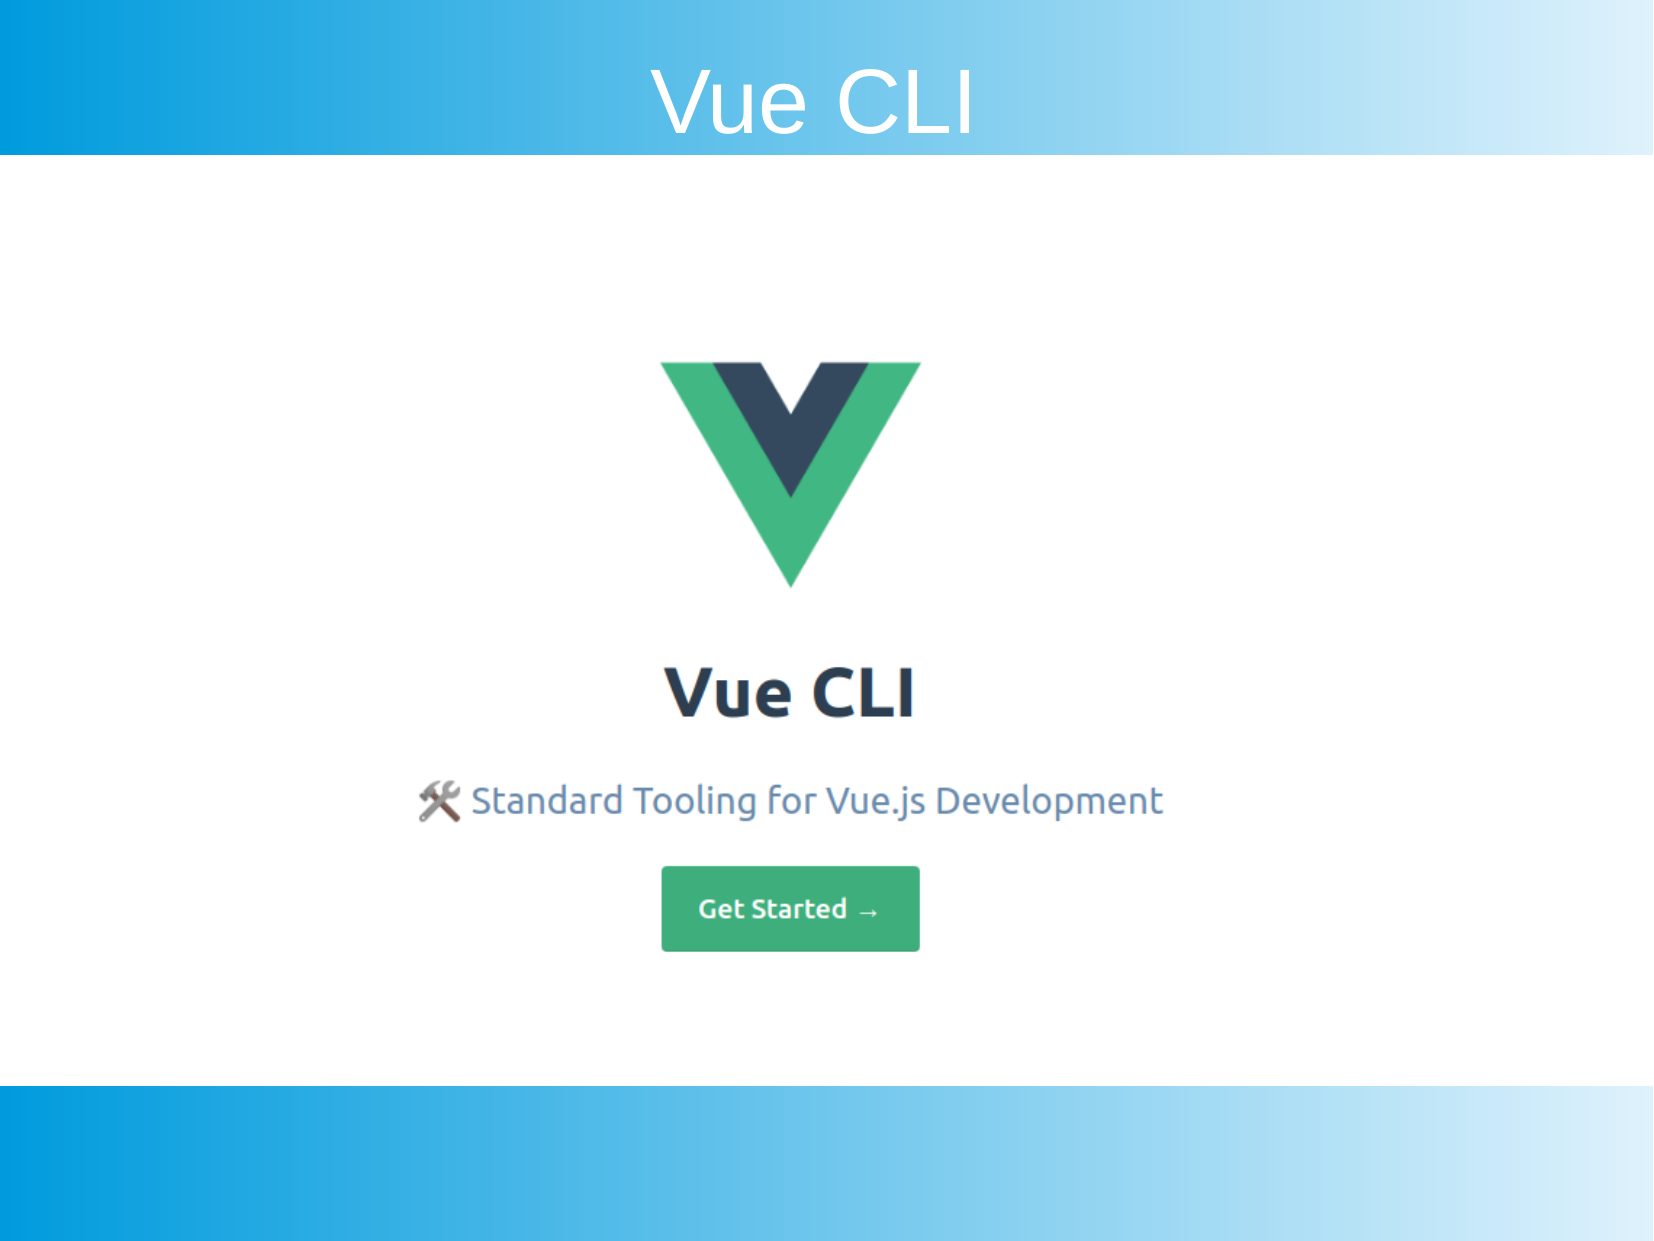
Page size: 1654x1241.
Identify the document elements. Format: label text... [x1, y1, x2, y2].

picture [186, 290, 1467, 1010]
title Vue CLI [82, 49, 1571, 155]
